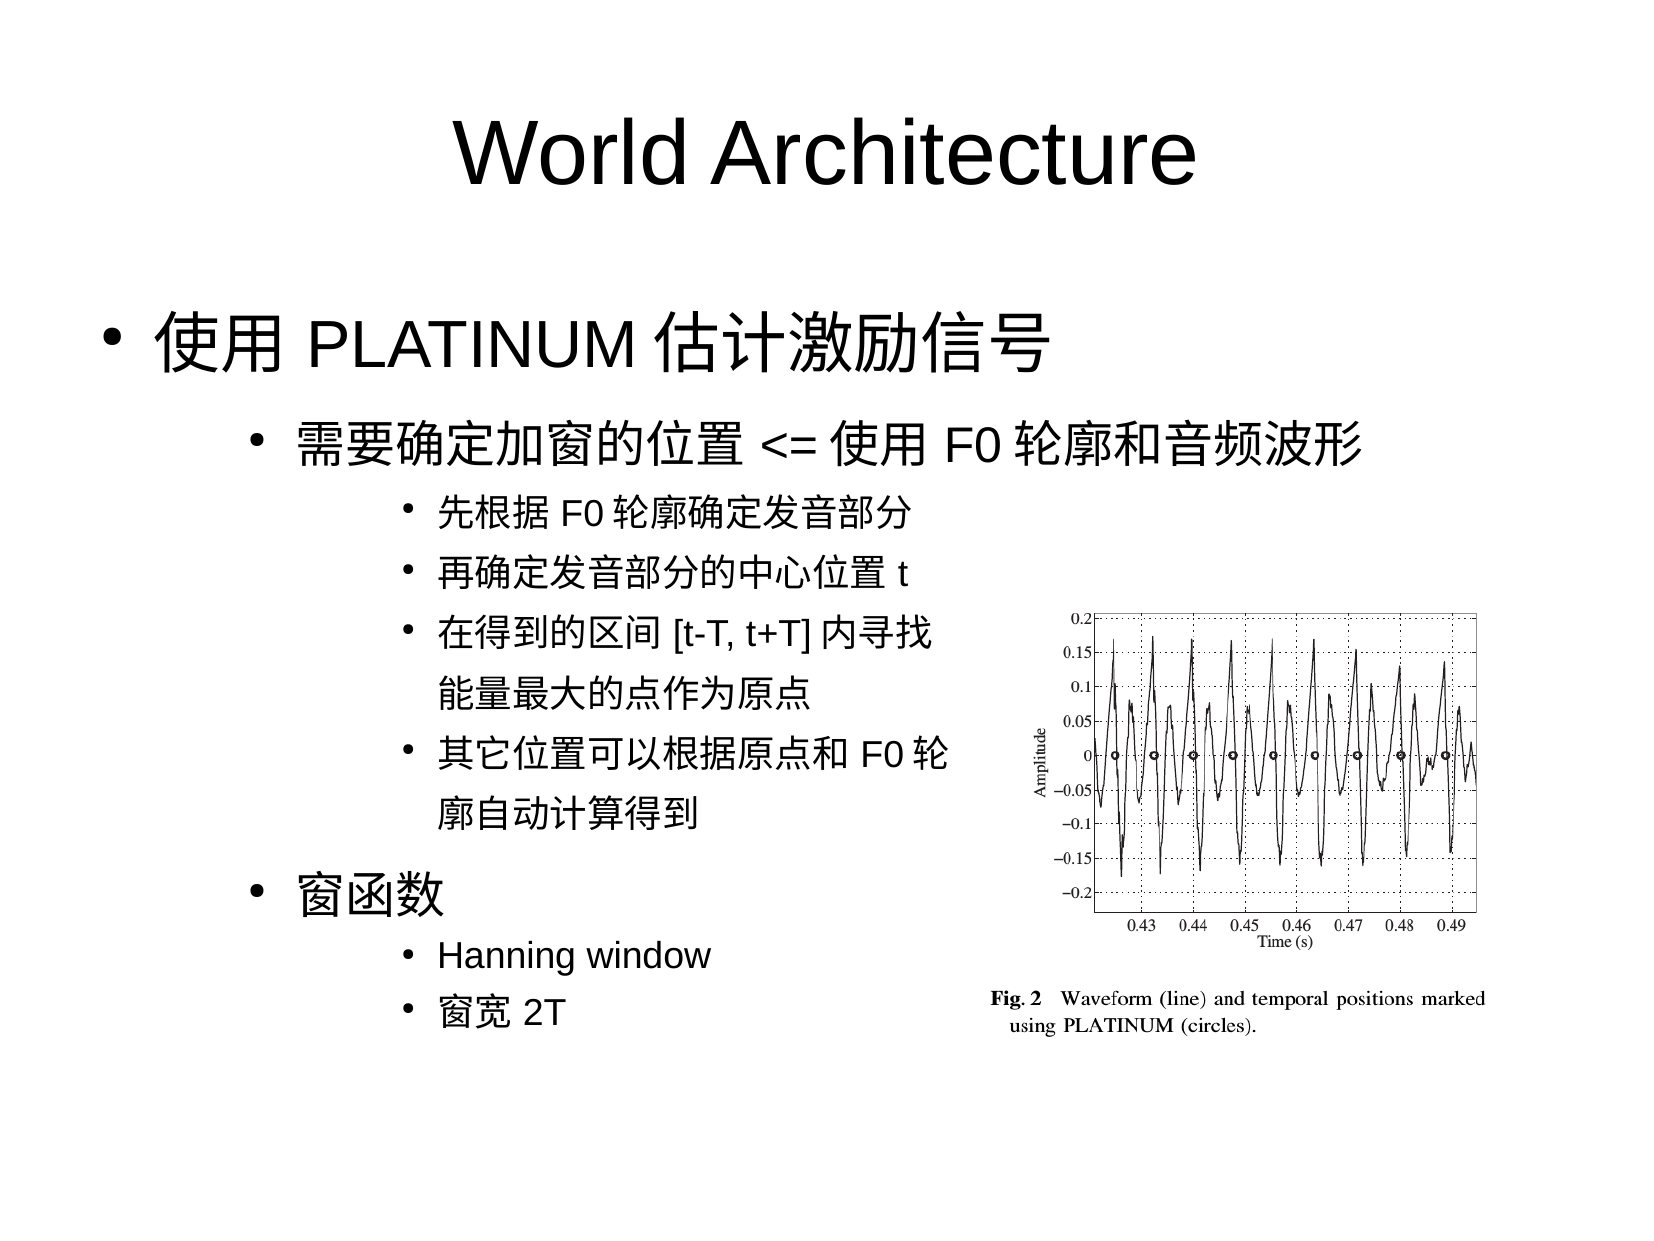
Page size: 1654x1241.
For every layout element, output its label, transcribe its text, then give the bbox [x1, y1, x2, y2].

title World Architecture [82, 49, 1571, 257]
picture [978, 591, 1499, 1049]
list 使用PLATINUM估计激励信号 需要确定加窗的位置<=使用F0轮廓和音频波形 先根据F0轮廓确定发音部分 再确定发音部分的中心位置t 在得到的区间[t-T, t+T]内寻找 能量最大的点作为原点 其它位置可以根据原点和F0轮 廓自动计算得到 窗函数 Hanning window 窗宽2T [82, 290, 1571, 1141]
